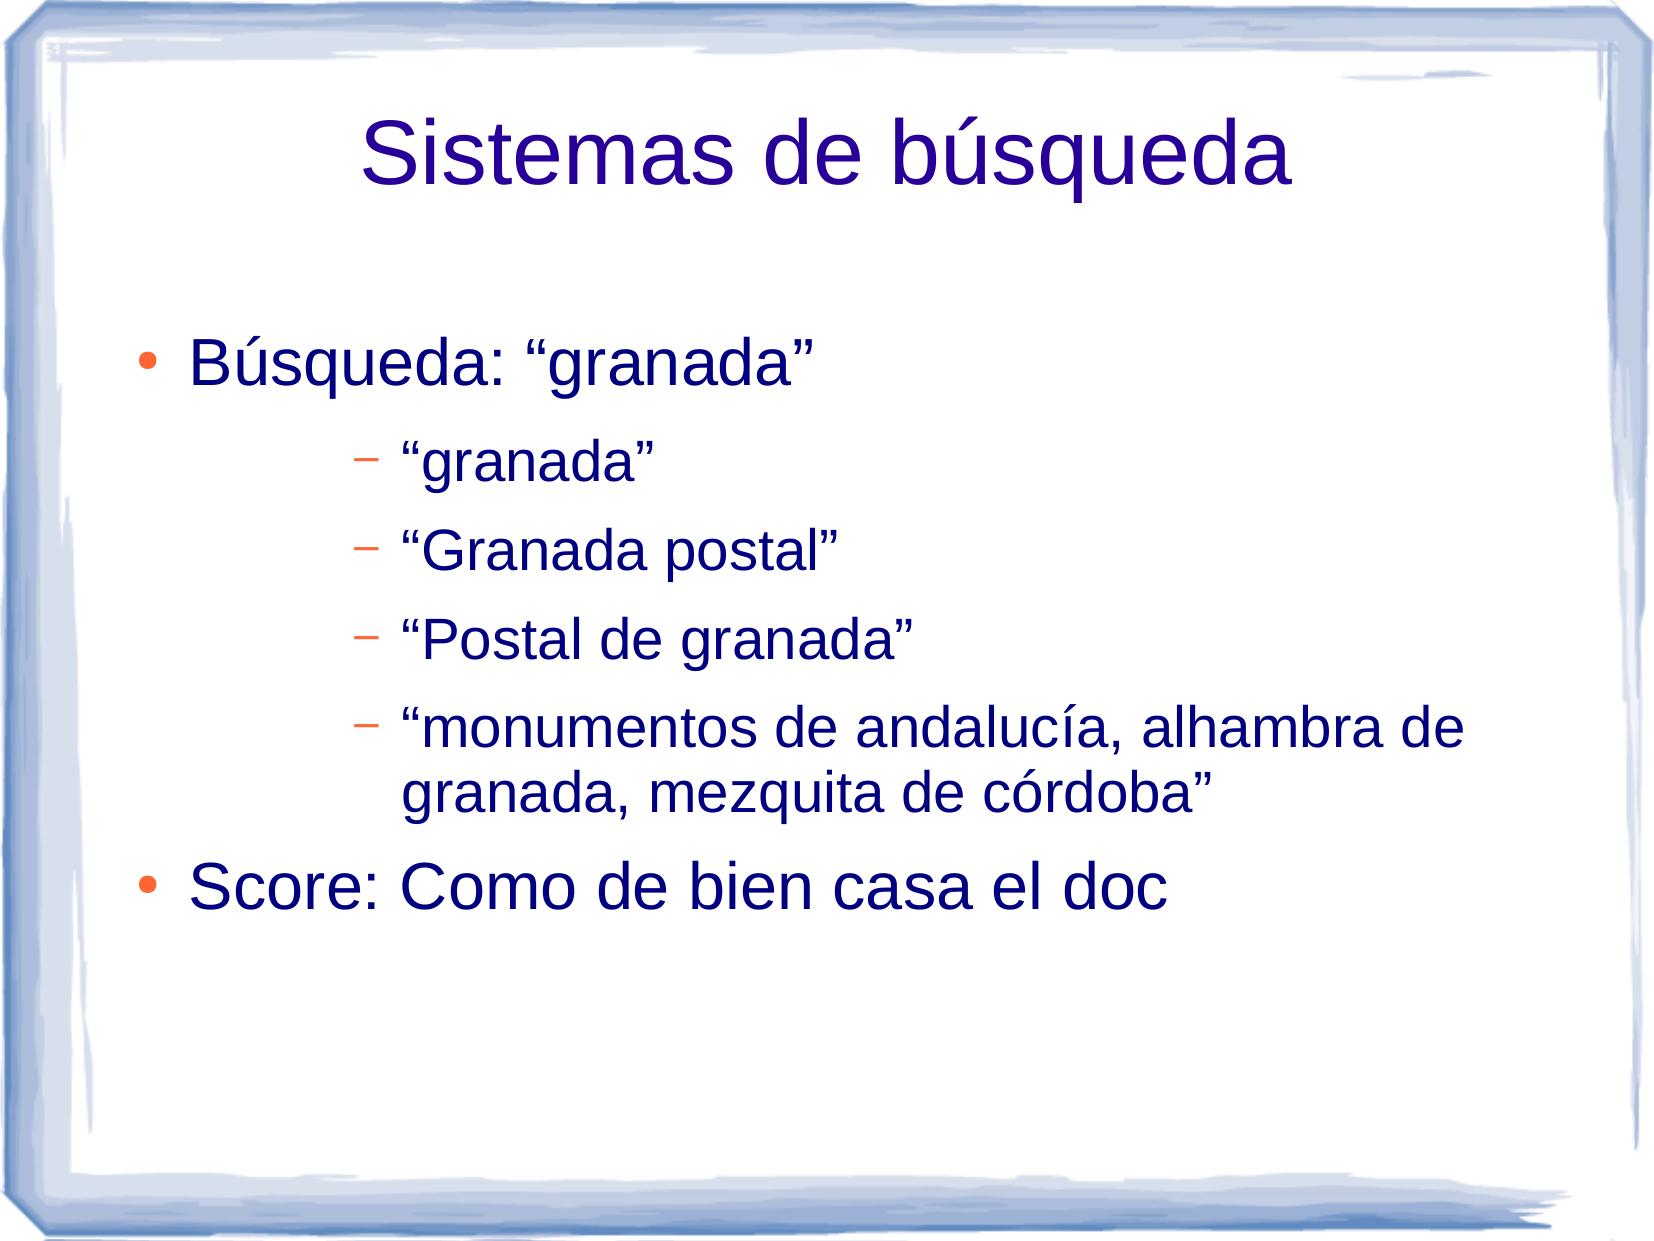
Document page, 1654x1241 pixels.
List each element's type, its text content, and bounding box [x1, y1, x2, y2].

picture [0, 0, 1654, 1241]
title Sistemas de búsqueda [82, 49, 1571, 257]
list Búsqueda: “granada” “granada” “Granada postal” “Postal de granada” “monumentos de andalucía, alhambra de granada, mezquita de córdoba” Score: Como de bien casa el doc [118, 324, 1571, 1045]
